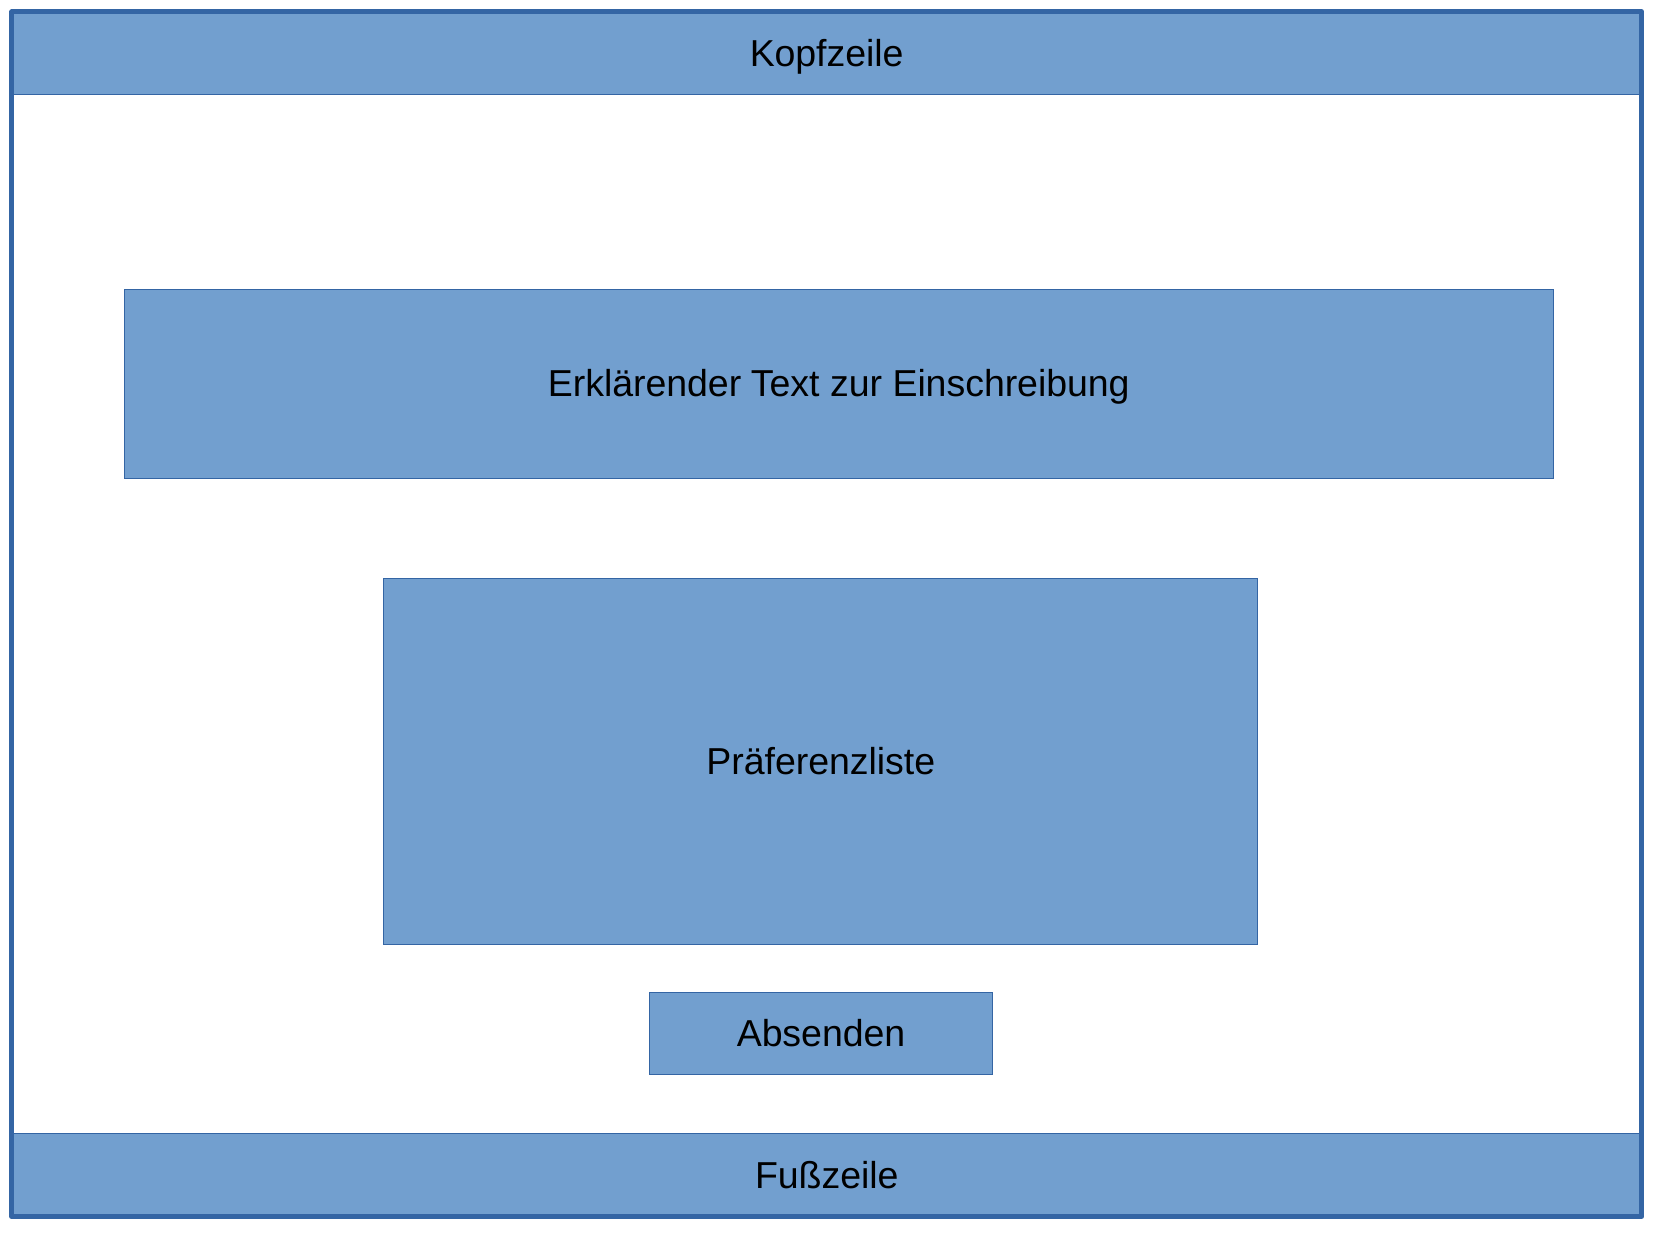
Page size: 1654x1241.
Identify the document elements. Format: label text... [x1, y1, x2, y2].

text_box Absenden [649, 992, 993, 1075]
text_box [11, 11, 1642, 1217]
